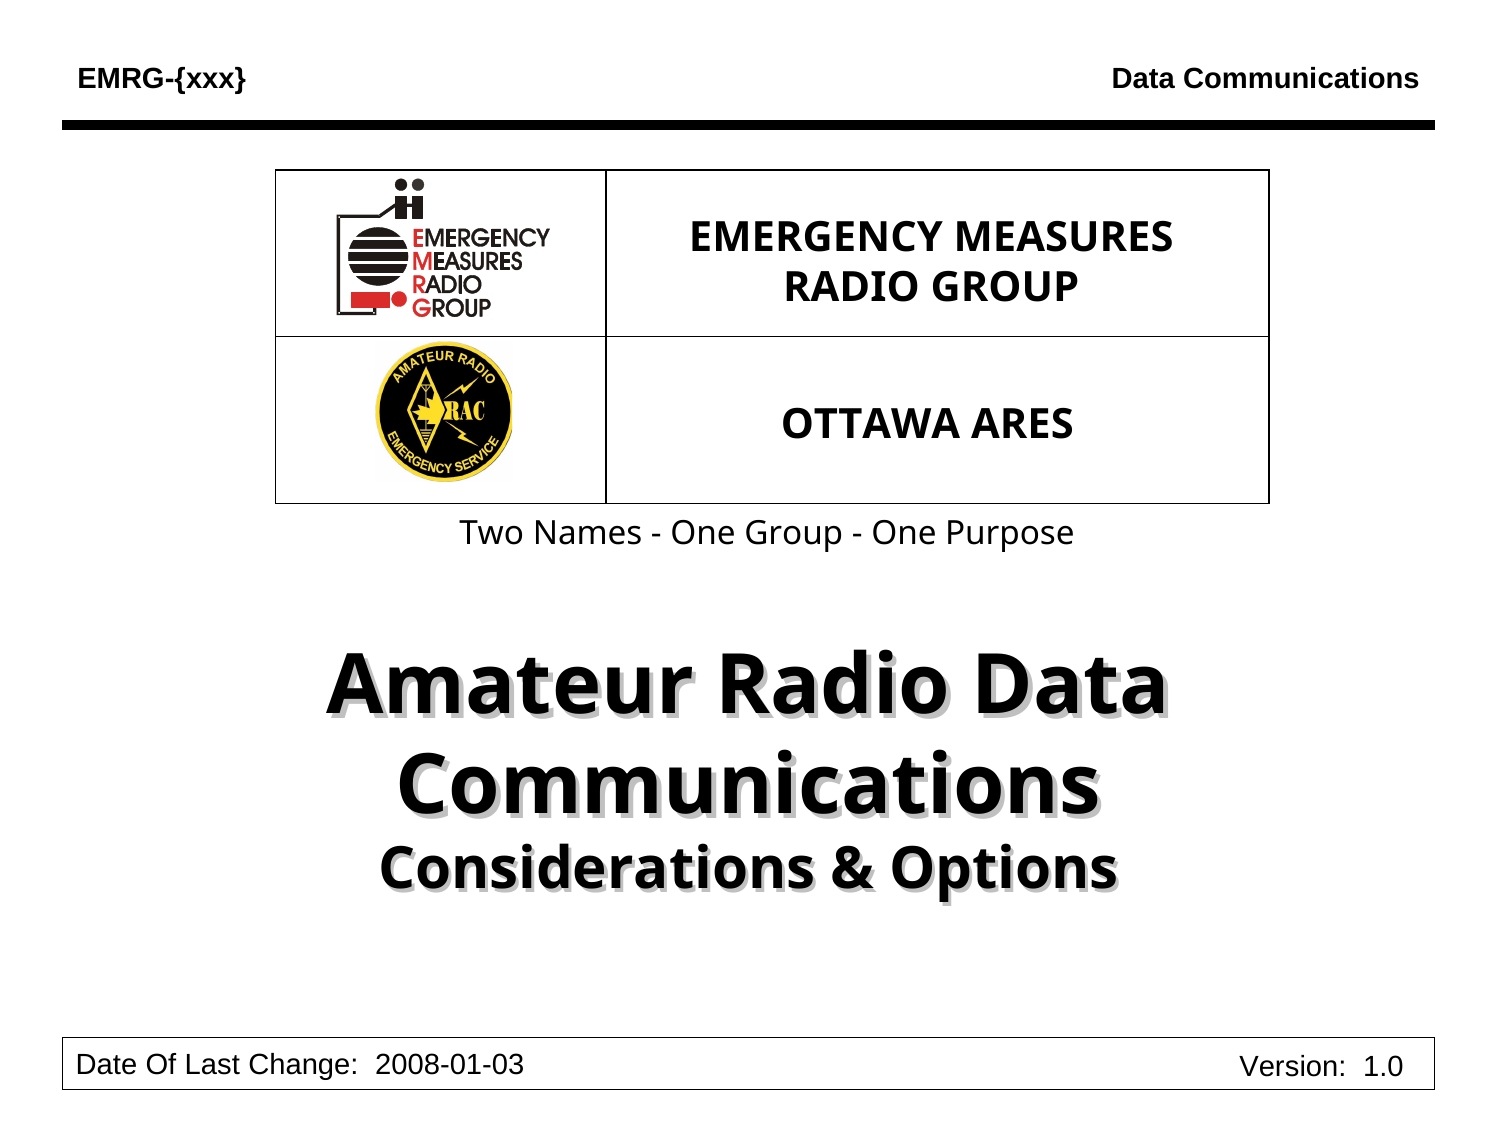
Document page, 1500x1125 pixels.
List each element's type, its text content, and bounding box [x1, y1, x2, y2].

text_box Version: 1.0 [1224, 1039, 1420, 1090]
text_box Date Of Last Change: 2008-01-03 [60, 1037, 541, 1089]
text_box OTTAWA ARES [766, 388, 1089, 455]
text_box EMRG-{xxx} [62, 51, 313, 103]
text_box Amateur Radio Data Communications Considerations & Options [62, 622, 1435, 909]
chart [375, 341, 513, 482]
text_box Data Communications [912, 51, 1435, 103]
text_box Two Names - One Group - One Purpose [444, 503, 1091, 559]
text_box EMERGENCY MEASURES RADIO GROUP [637, 201, 1226, 318]
picture [336, 178, 550, 317]
